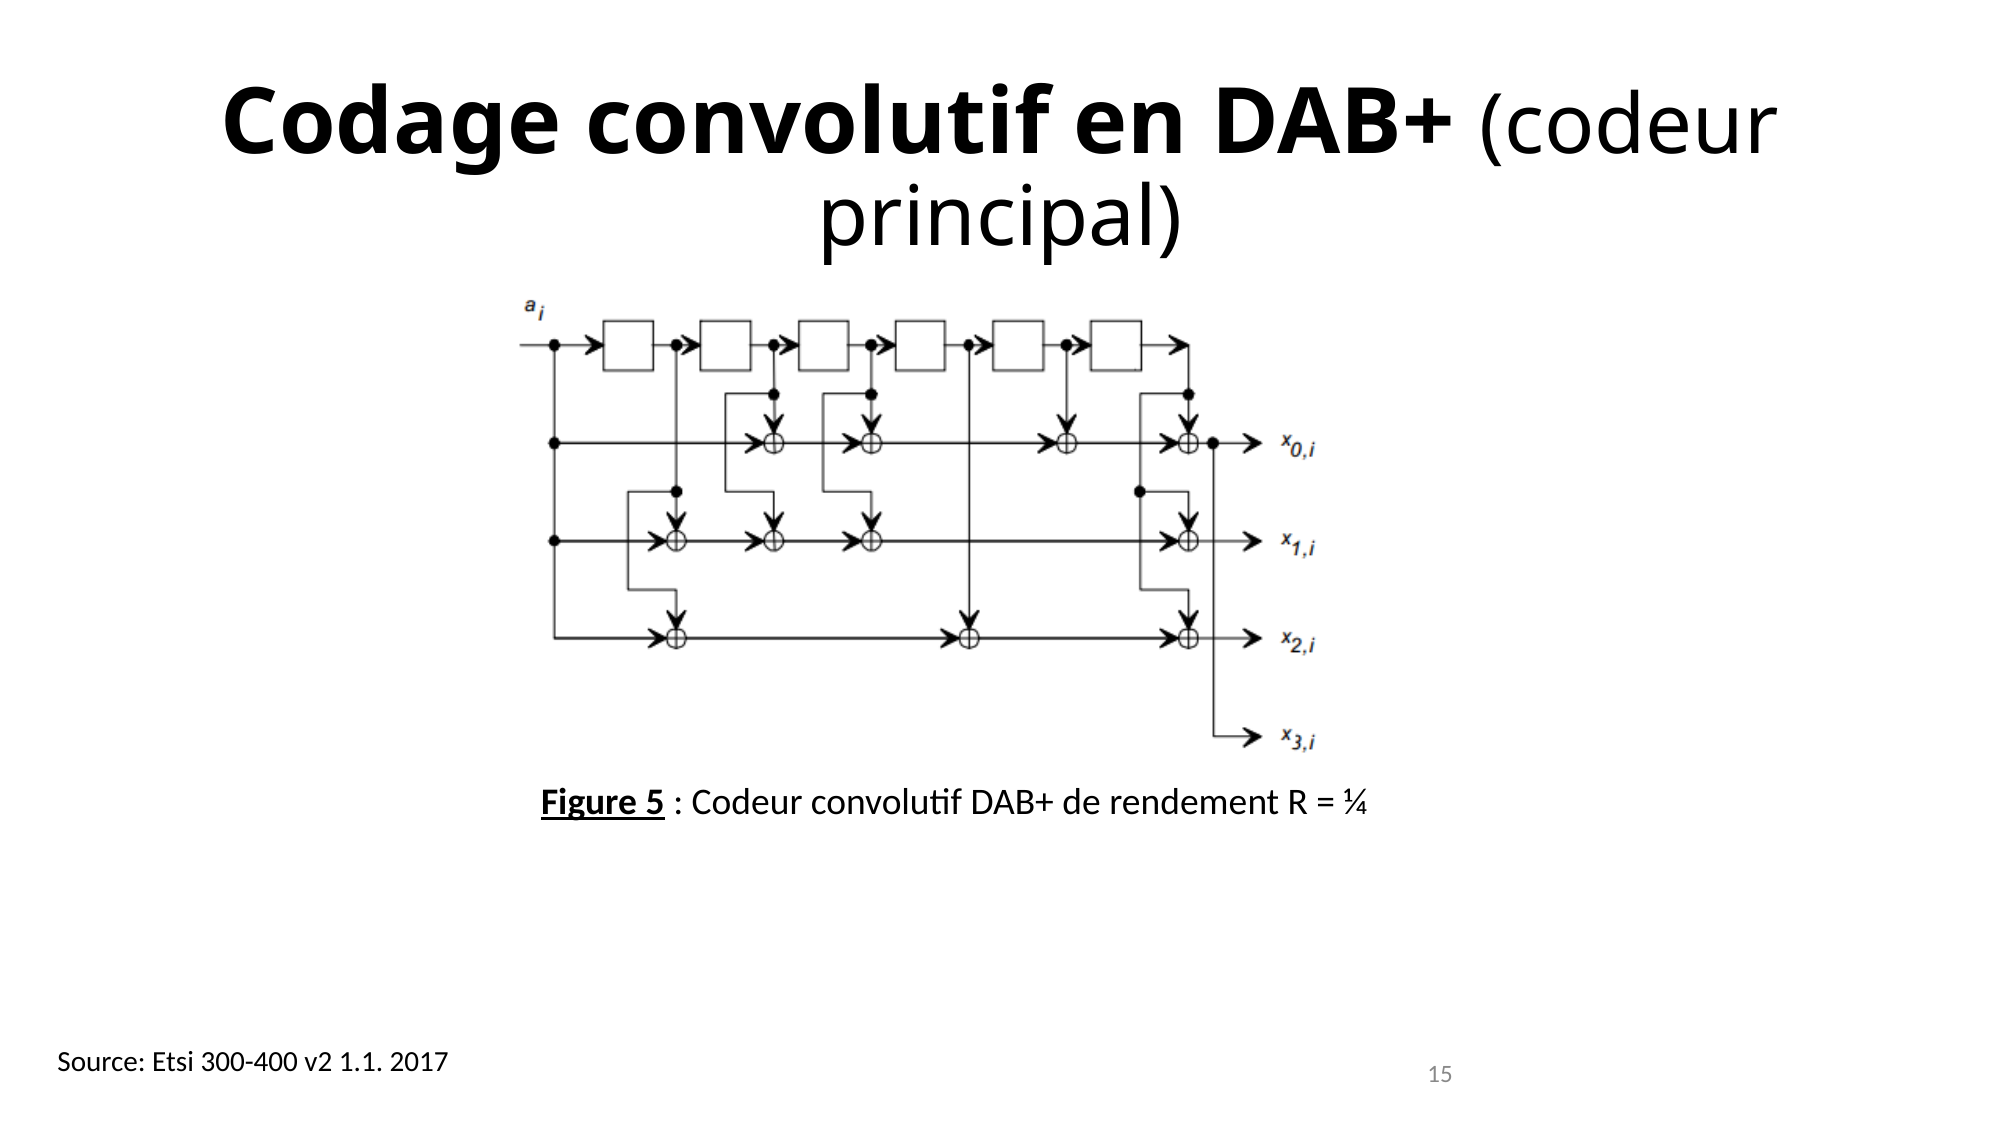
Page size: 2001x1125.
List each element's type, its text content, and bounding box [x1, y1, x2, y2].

title Codage convolutif en DAB+ (codeur principal) [137, 59, 1863, 278]
text_box [1412, 1042, 1863, 1103]
text_box Figure 5 : Codeur convolutif DAB+ de rendement R = ¼ [526, 770, 1410, 831]
text_box Source: Etsi 300-400 v2 1.1. 2017 [42, 1034, 683, 1086]
picture [487, 277, 1446, 770]
